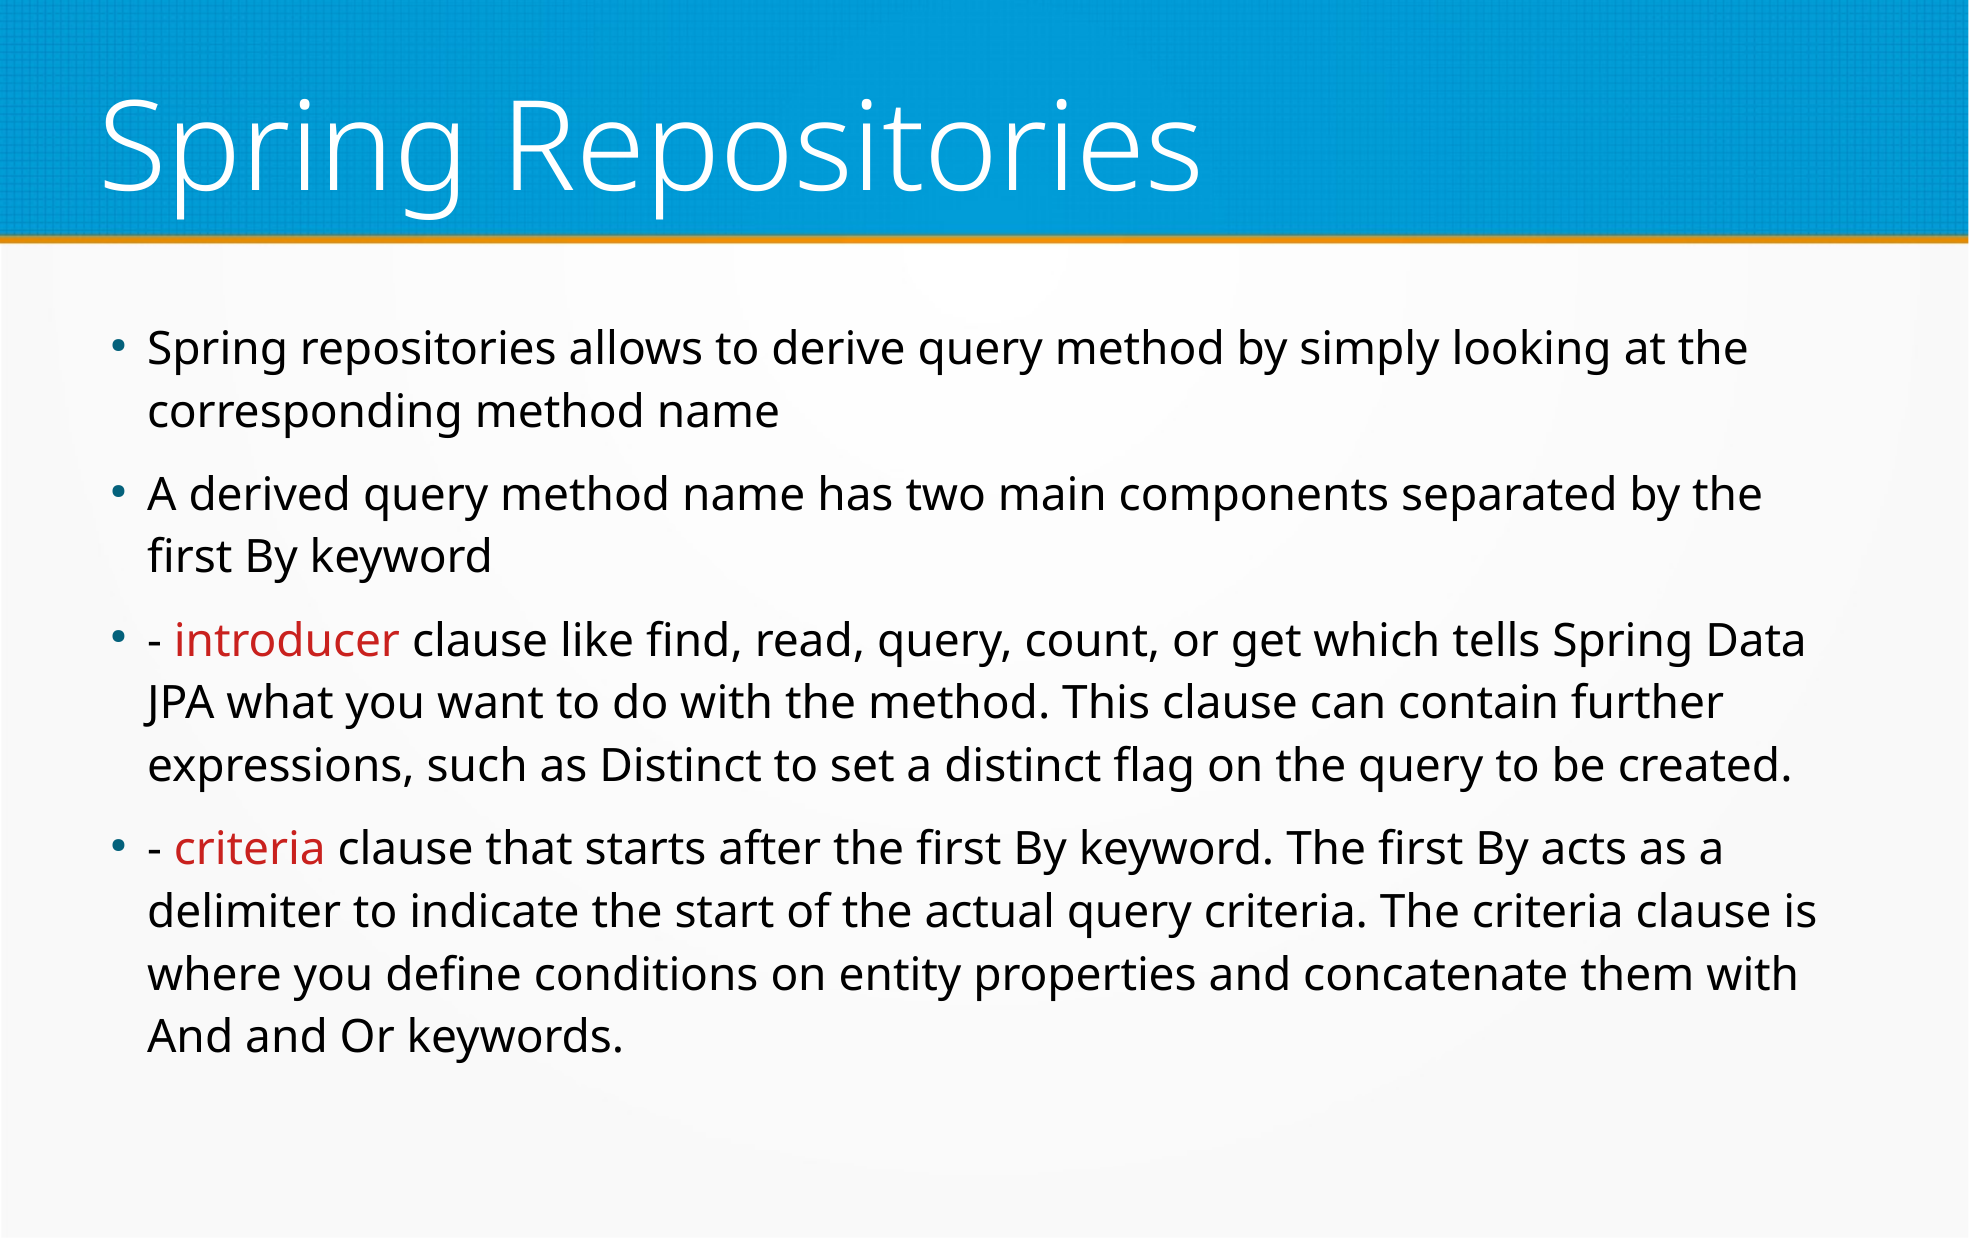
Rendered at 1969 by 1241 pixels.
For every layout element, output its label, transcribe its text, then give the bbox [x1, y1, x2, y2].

title Spring Repositories [98, 19, 1870, 227]
picture [0, 233, 1969, 1241]
list Spring repositories allows to derive query method by simply looking at the corresponding method name A derived query method name has two main components separated by the first By keyword - introducer clause like find, read, query, count, or get which tells Spring Data JPA what you want to do with the method. This clause can contain further expressions, such as Distinct to set a distinct flag on the query to be created. - criteria clause that starts after the first By keyword. The first By acts as a delimiter to indicate the start of the actual query criteria. The criteria clause is where you define conditions on entity properties and concatenate them with And and Or keywords. [98, 315, 1861, 1081]
